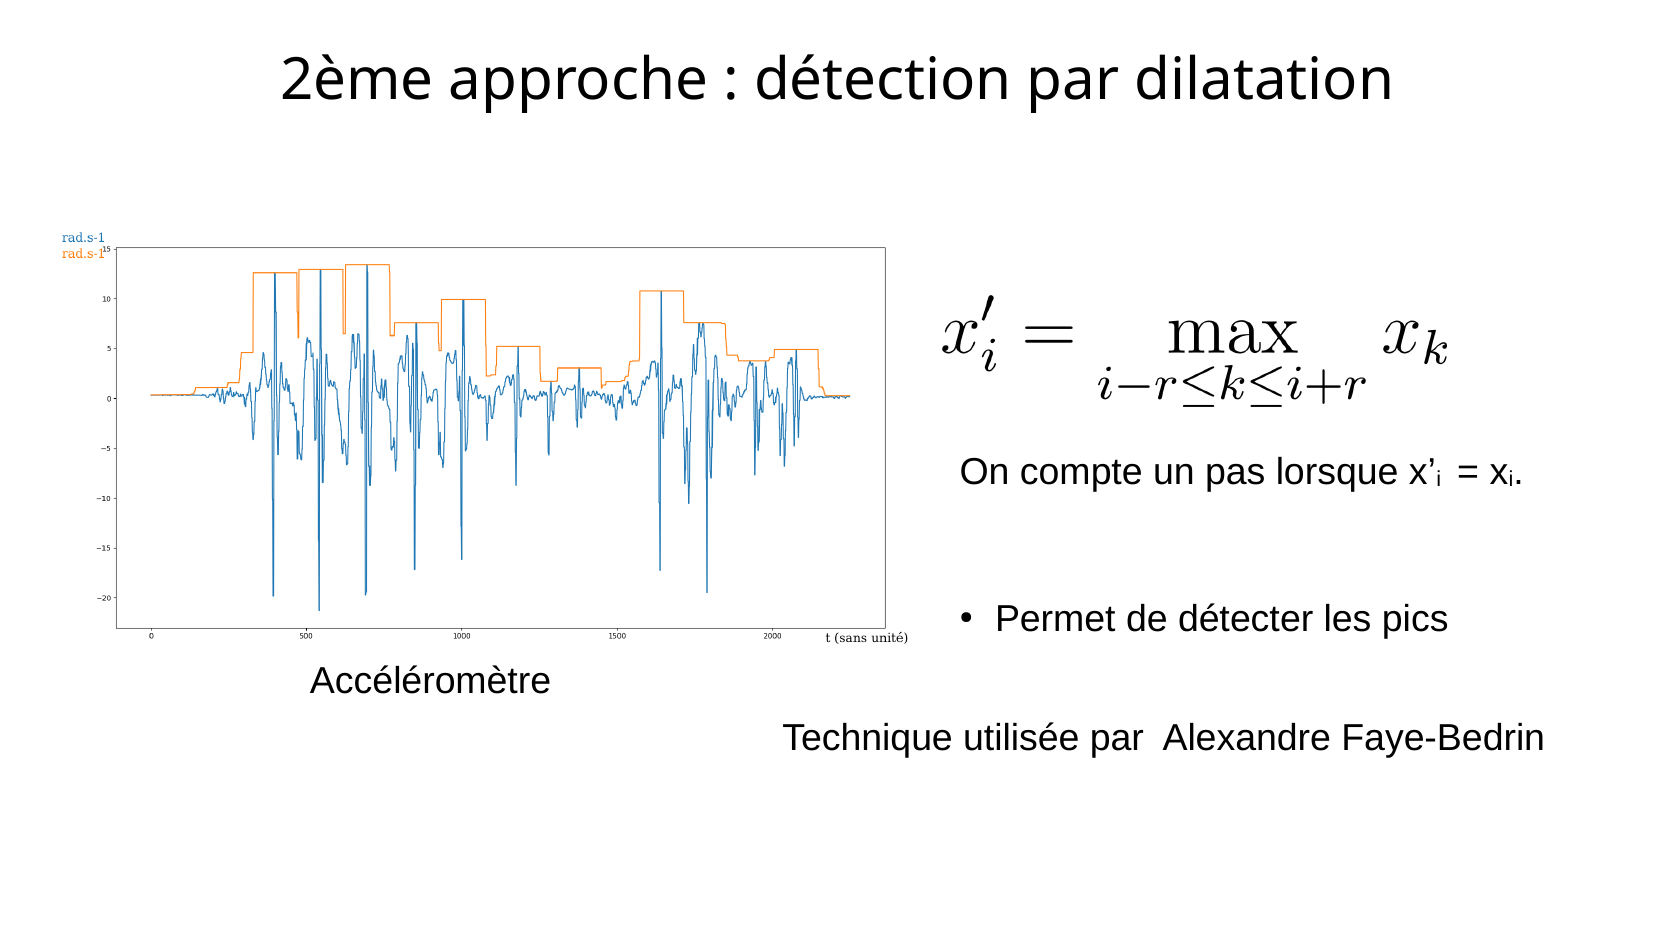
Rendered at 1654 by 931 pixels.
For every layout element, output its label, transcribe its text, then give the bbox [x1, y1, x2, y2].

text_box On compte un pas lorsque x’i = xi. [944, 442, 1565, 502]
picture [940, 295, 1447, 407]
picture [57, 226, 916, 650]
text_box Permet de détecter les pics [944, 590, 1477, 708]
text_box Accéléromètre [295, 651, 591, 709]
text_box Technique utilisée par Alexandre Faye-Bedrin [767, 708, 1595, 886]
text_box 2ème approche : détection par dilatation [265, 29, 1565, 103]
